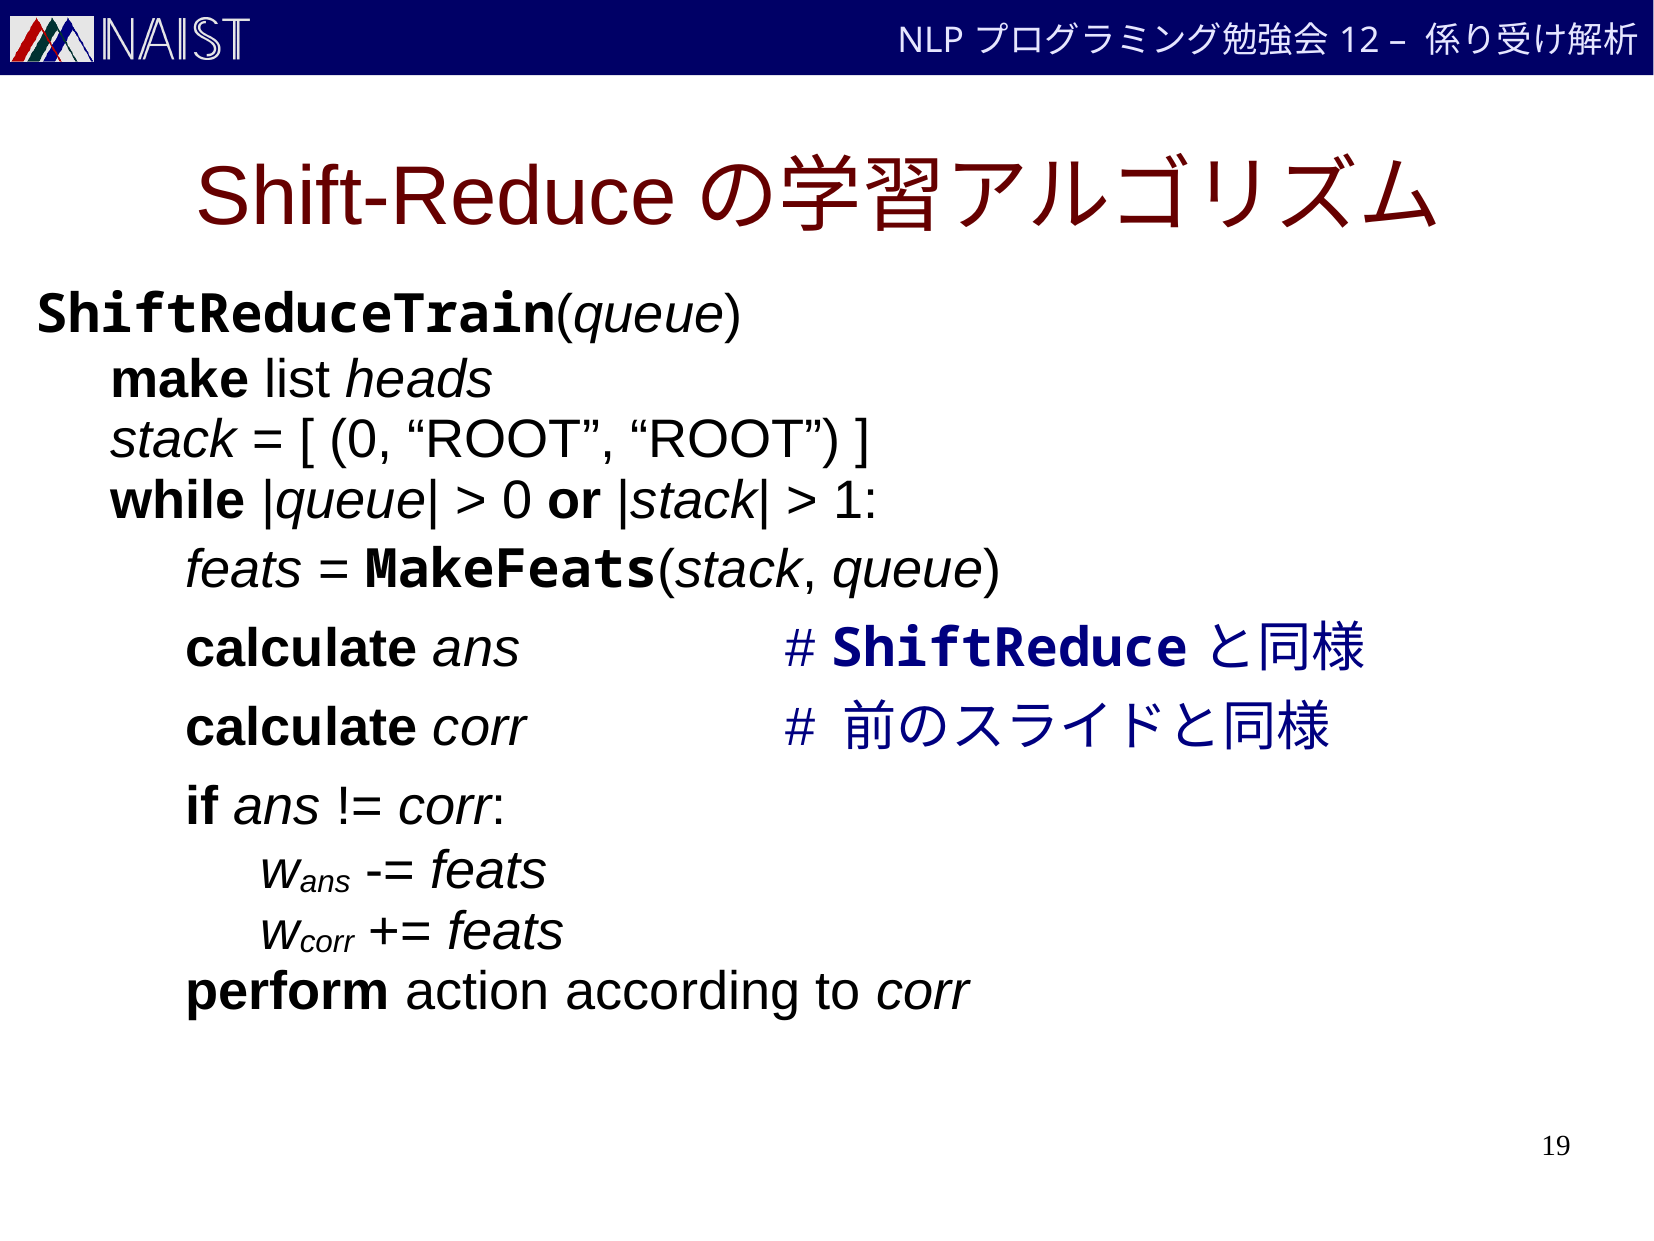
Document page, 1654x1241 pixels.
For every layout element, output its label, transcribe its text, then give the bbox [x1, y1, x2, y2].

picture [10, 16, 94, 62]
list ShiftReduceTrain(queue) make list heads stack = [ (0, “ROOT”, “ROOT”) ] while |queue| > 0 or |stack| > 1: feats = MakeFeats(stack, queue) calculate ans # ShiftReduceと同様 calculate corr # 前のスライドと同様 if ans != corr: wans -= feats wcorr += feats perform action according to corr [0, 274, 1613, 1011]
title Shift-Reduceの学習アルゴリズム [75, 92, 1564, 274]
picture [102, 17, 251, 60]
